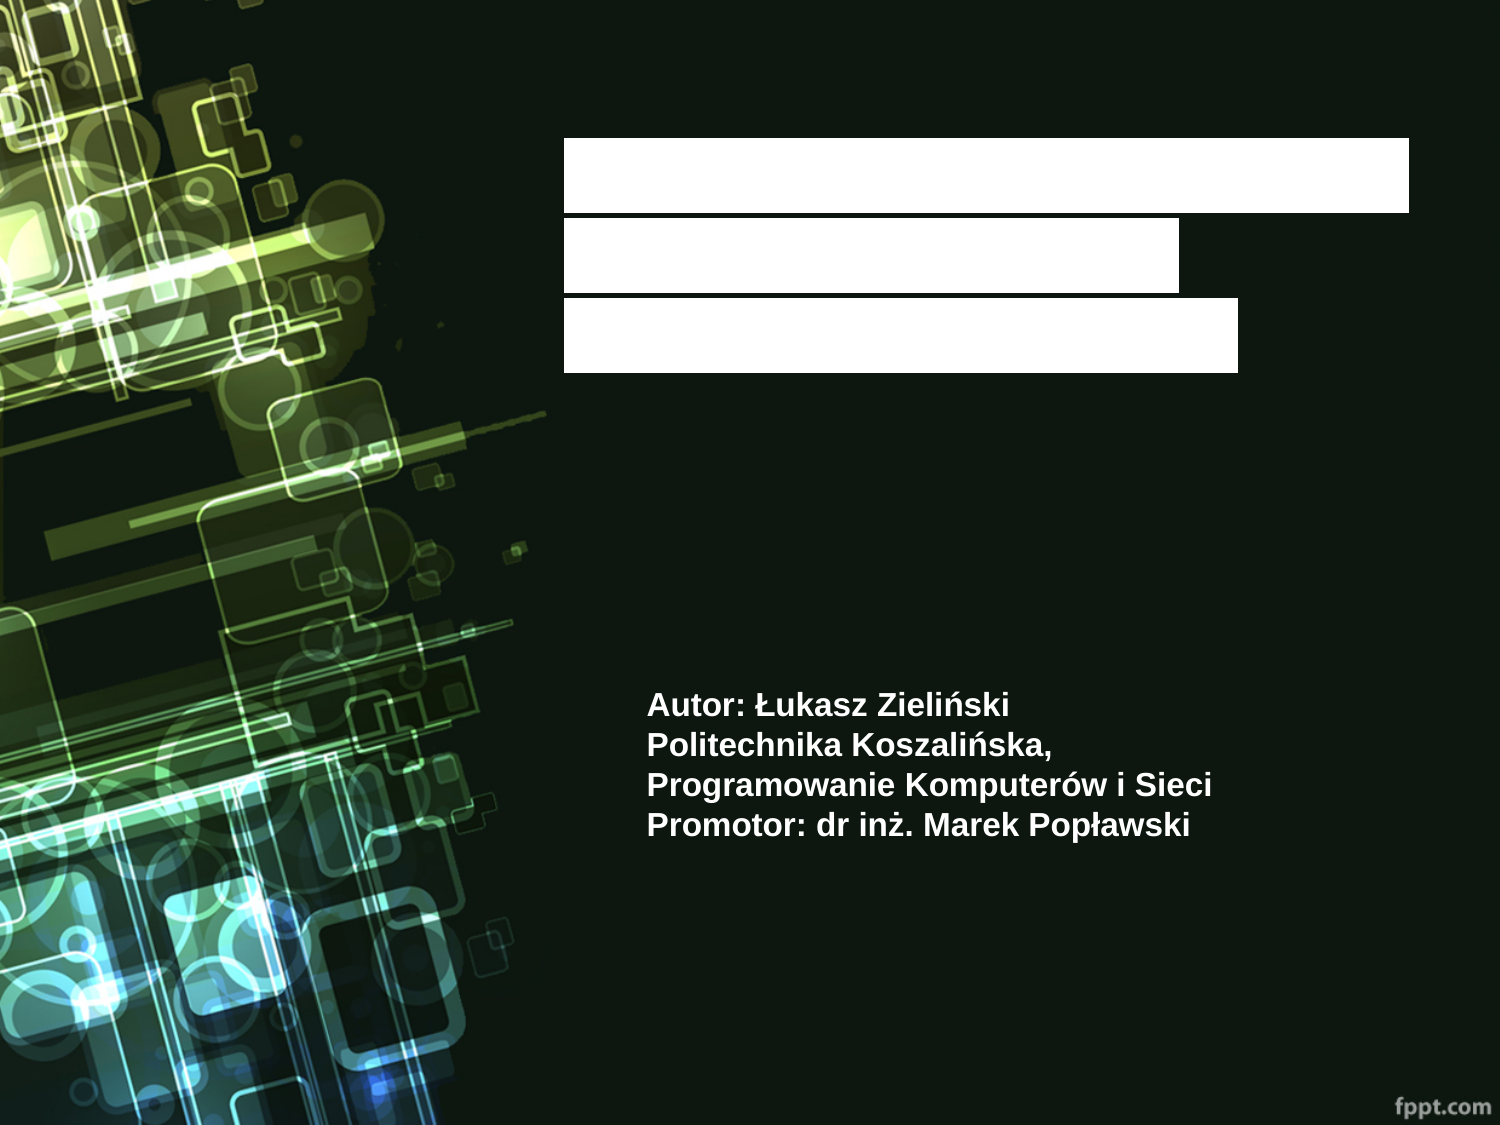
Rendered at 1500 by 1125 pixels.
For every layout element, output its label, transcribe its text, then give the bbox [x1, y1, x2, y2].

text_box Autor: Łukasz Zieliński Politechnika Koszalińska, Programowanie Komputerów i Sieci Promotor: dr inż. Marek Popławski [631, 668, 1294, 858]
picture [0, 0, 1500, 1125]
title Programowe modelowanie struktur blokowych systemów rozmytych [549, 0, 1500, 681]
